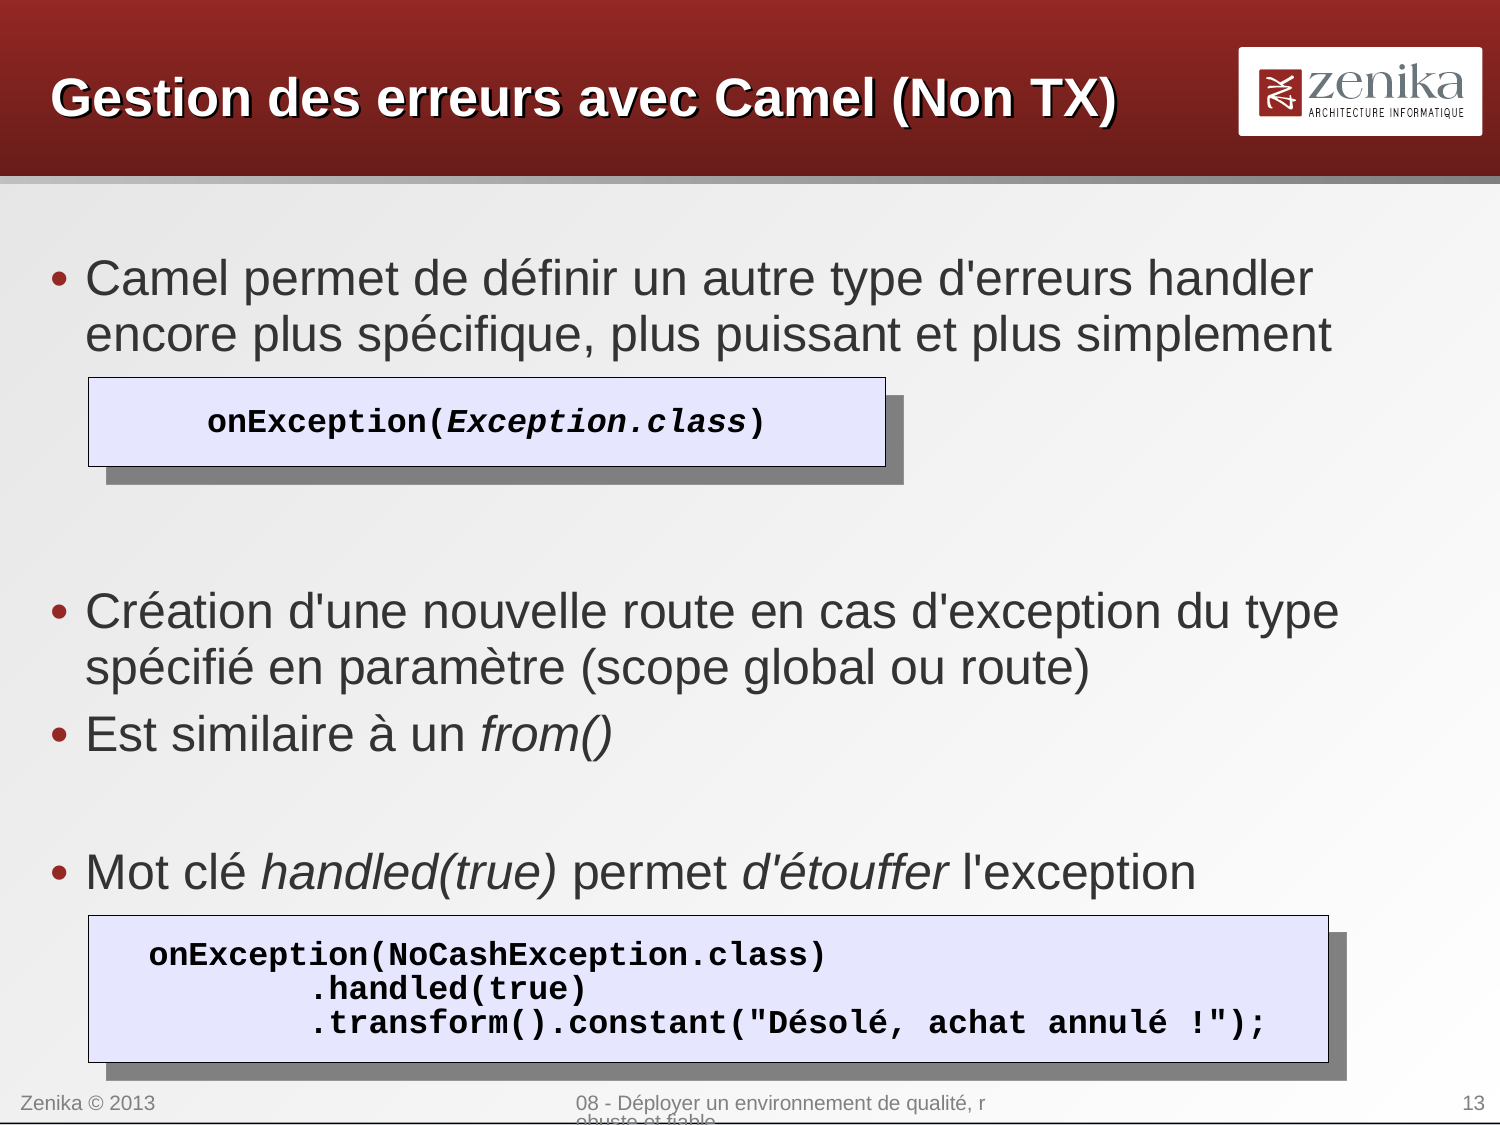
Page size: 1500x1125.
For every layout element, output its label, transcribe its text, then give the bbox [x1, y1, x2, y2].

title Gestion des erreurs avec Camel (Non TX) [50, 22, 1206, 172]
list Camel permet de définir un autre type d'erreurs handler encore plus spécifique, plus puissant et plus simplement Création d'une nouvelle route en cas d'exception du type spécifié en paramètre (scope global ou route) Est similaire à un from() Mot clé handled(true) permet d'étouffer l'exception [50, 250, 1477, 1064]
text_box onException(Exception.class) [88, 377, 886, 467]
picture [1257, 58, 1464, 125]
text_box onException(NoCashException.class) .handled(true) .transform().constant("Désolé, achat annulé !"); [88, 915, 1329, 1063]
